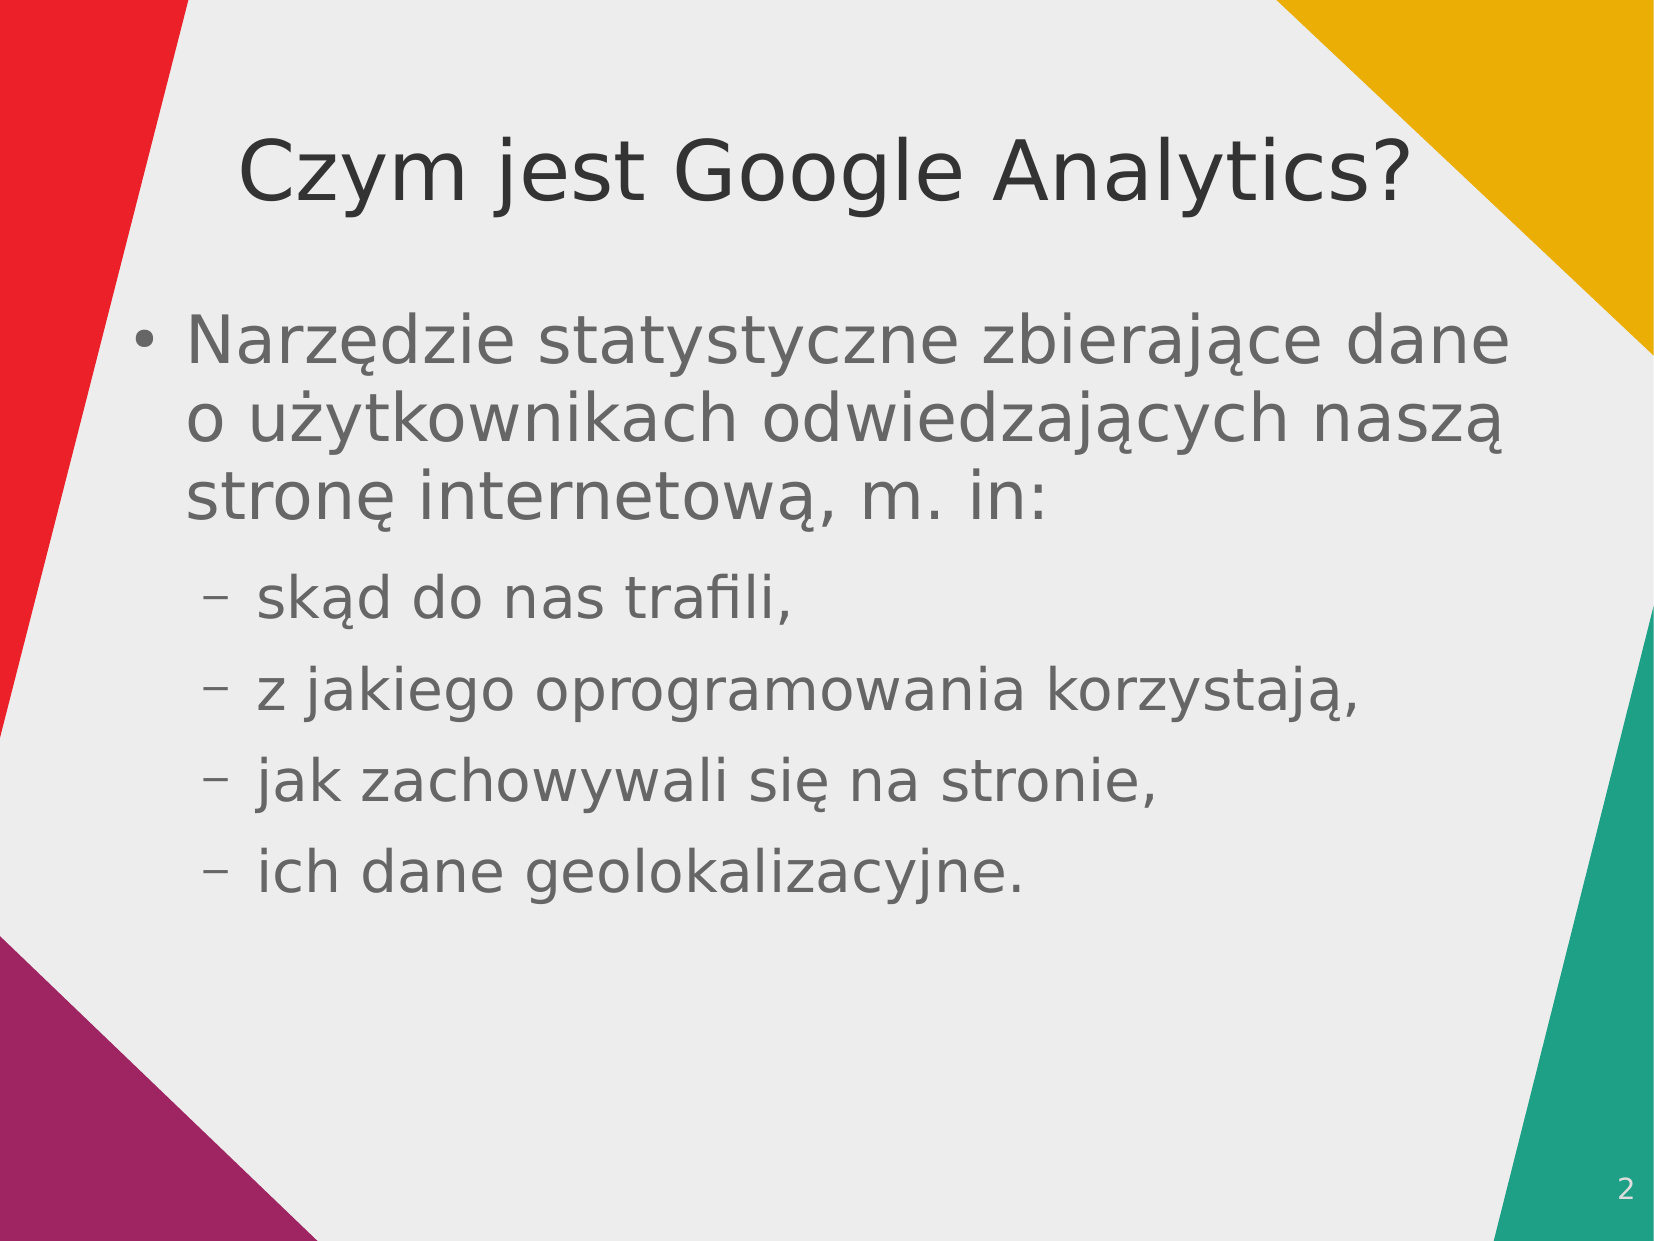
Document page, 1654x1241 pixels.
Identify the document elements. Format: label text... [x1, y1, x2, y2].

title Czym jest Google Analytics? [114, 73, 1539, 271]
list Narzędzie statystyczne zbierające dane o użytkownikach odwiedzających naszą stronę internetową, m. in: skąd do nas trafili, z jakiego oprogramowania korzystają, jak zachowywali się na stronie, ich dane geolokalizacyjne. [114, 302, 1539, 1033]
